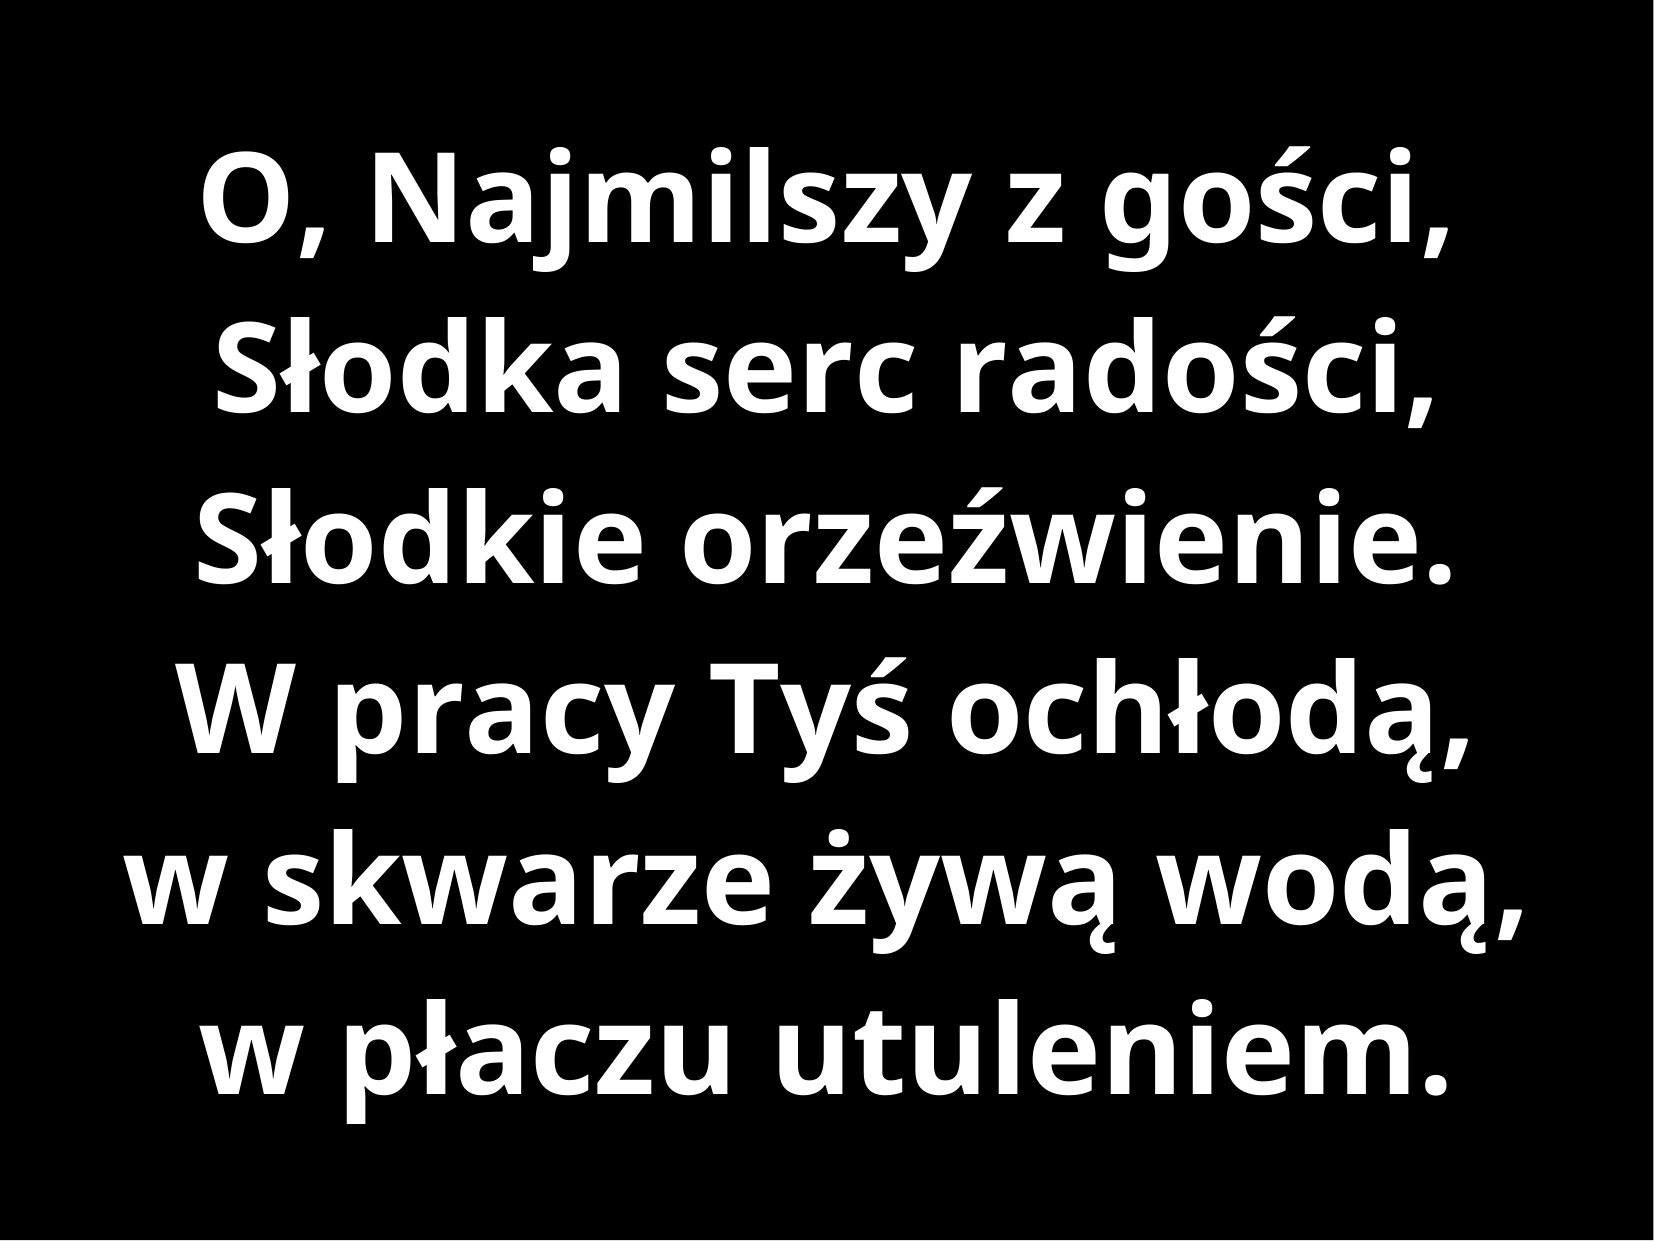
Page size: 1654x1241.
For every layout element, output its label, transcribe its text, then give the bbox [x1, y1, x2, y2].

title O, Najmilszy z gości, Słodka serc radości, Słodkie orzeźwienie. W pracy Tyś ochłodą, w skwarze żywą wodą, w płaczu utuleniem. [0, 0, 1654, 1241]
